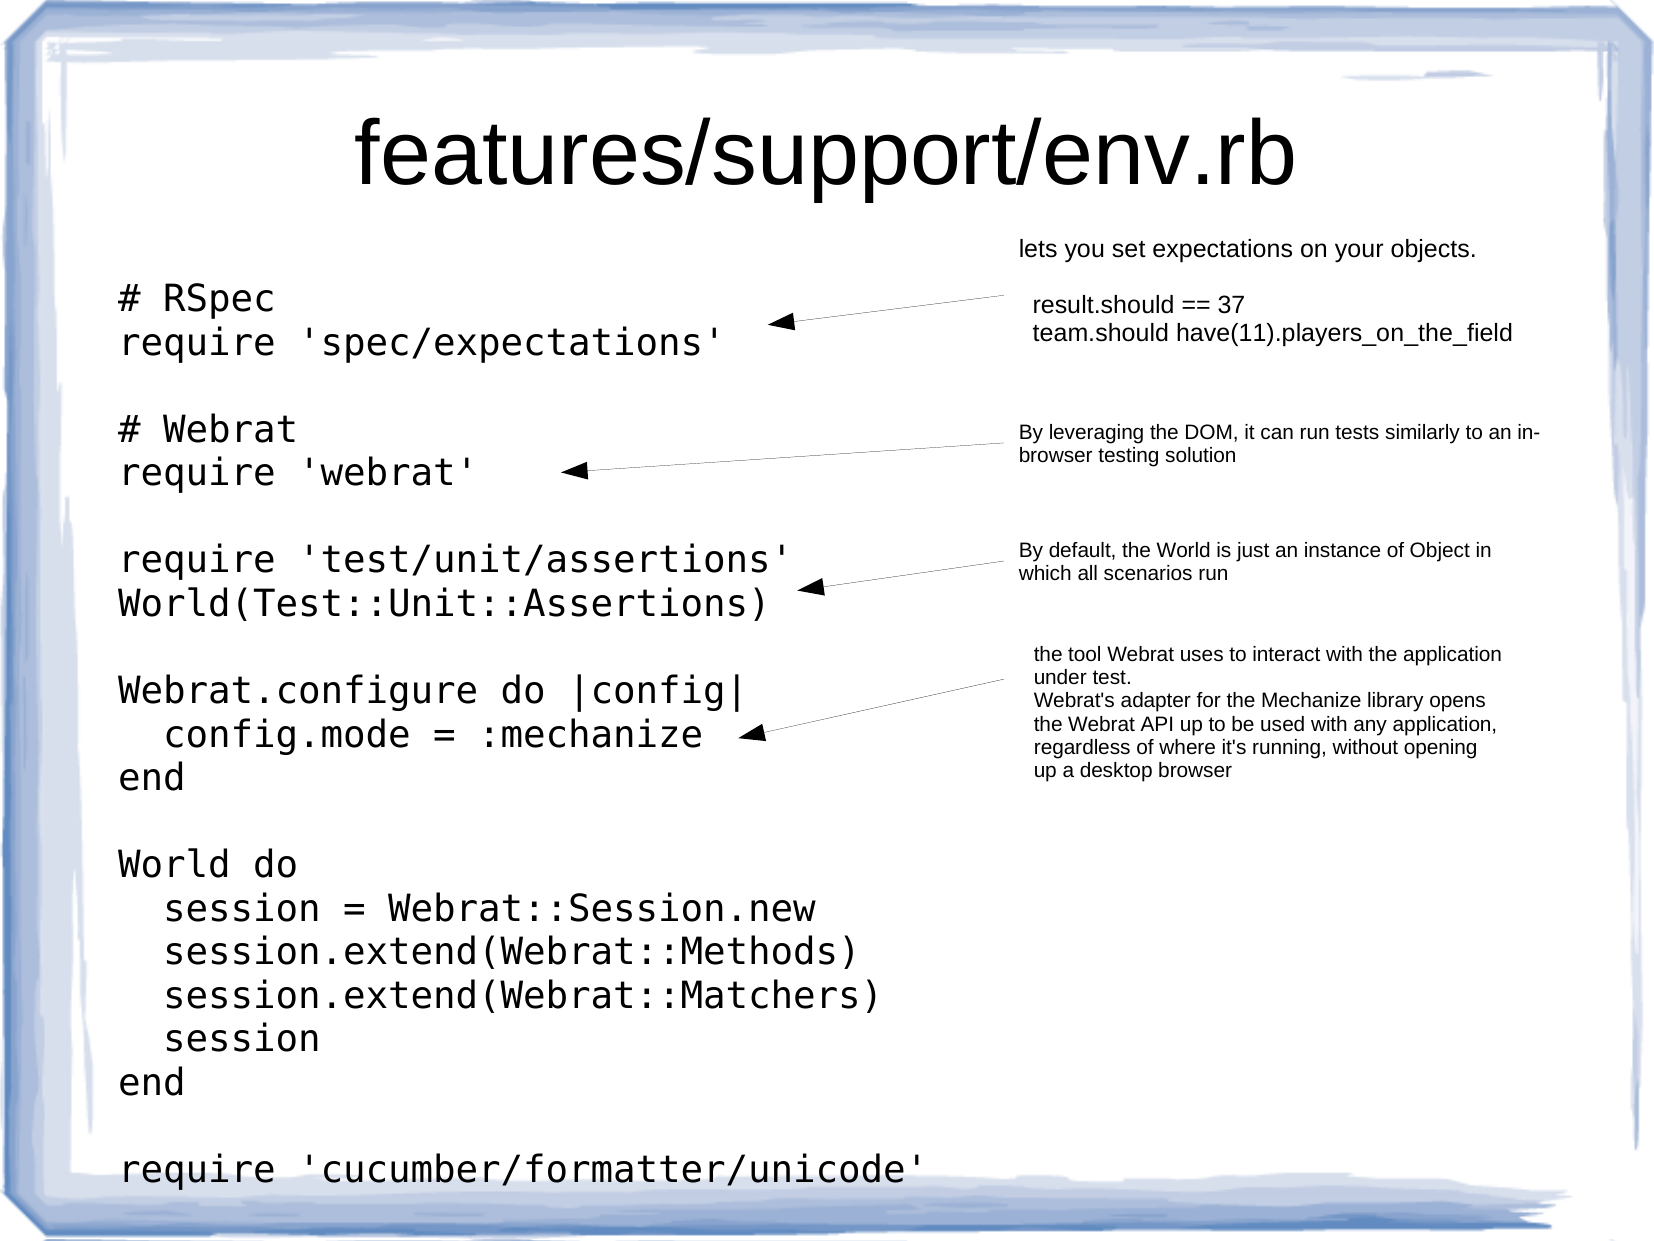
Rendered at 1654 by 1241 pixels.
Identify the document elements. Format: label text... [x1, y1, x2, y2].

text_box lets you set expectations on your objects. result.should == 37 team.should have(11).players_on_the_field [1003, 227, 1536, 355]
text_box By default, the World is just an instance of Object in which all scenarios run [1003, 531, 1565, 593]
picture [0, 0, 1654, 1241]
title features/support/env.rb [82, 49, 1571, 257]
subtitle # RSpec require 'spec/expectations' # Webrat require 'webrat' require 'test/unit/assertions' World(Test::Unit::Assertions) Webrat.configure do |config| config.mode = :mechanize end World do session = Webrat::Session.new session.extend(Webrat::Methods) session.extend(Webrat::Matchers) session end require 'cucumber/formatter/unicode' [118, 277, 1571, 1192]
text_box the tool Webrat uses to interact with the application under test. Webrat's adapter for the Mechanize library opens the Webrat API up to be used with any application, regardless of where it's running, without opening up a desktop browser [1018, 635, 1521, 790]
text_box By leveraging the DOM, it can run tests similarly to an in-browser testing solution [1003, 413, 1565, 475]
